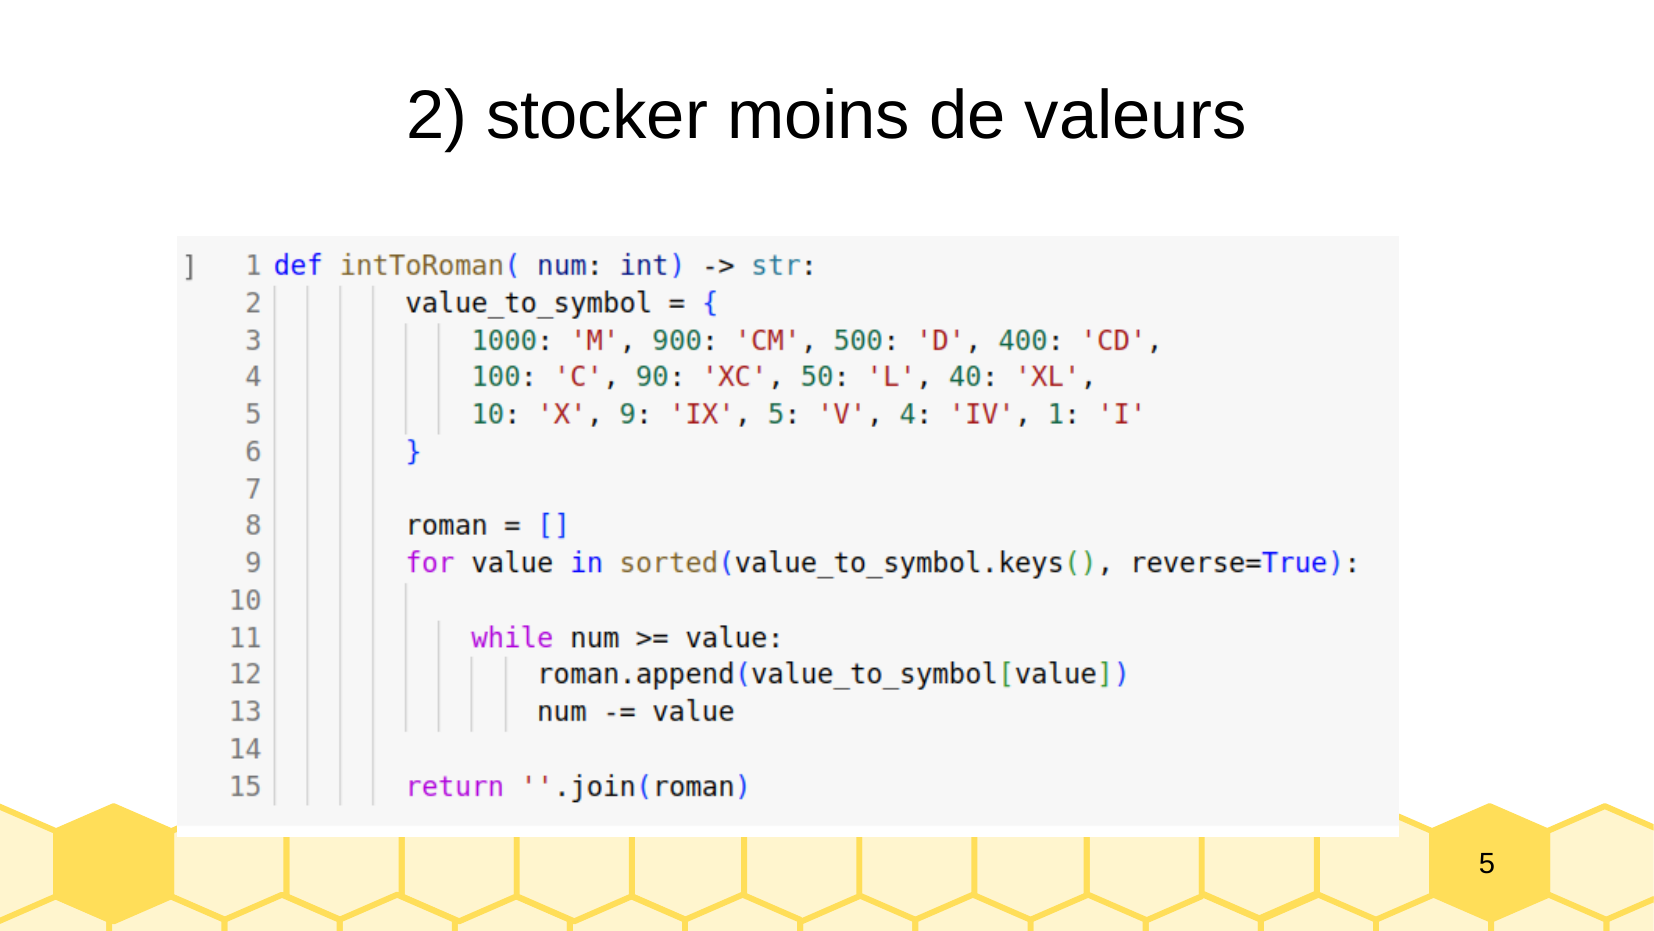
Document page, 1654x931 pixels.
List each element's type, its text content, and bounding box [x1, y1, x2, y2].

title 2) stocker moins de valeurs [82, 37, 1571, 193]
picture [177, 236, 1399, 837]
